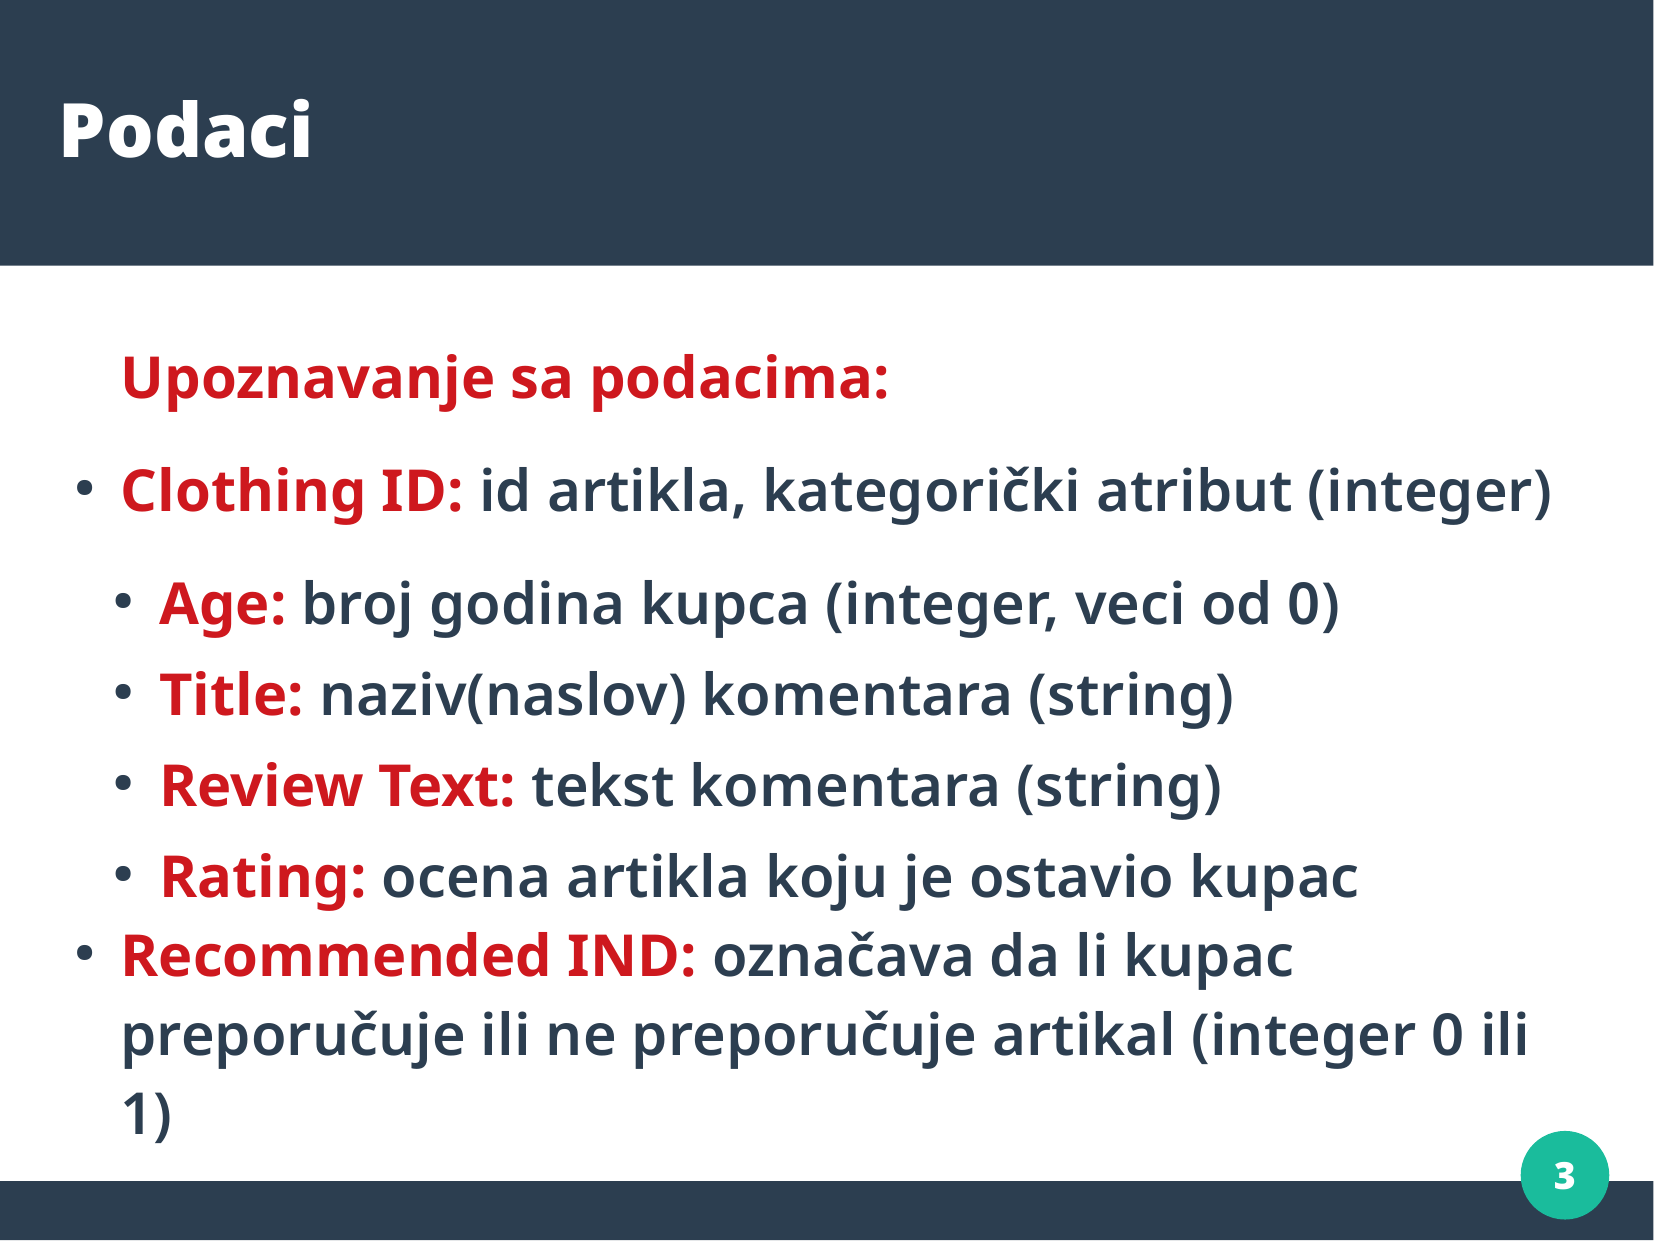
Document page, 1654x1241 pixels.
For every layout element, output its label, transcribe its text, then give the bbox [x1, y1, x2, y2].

title Podaci [59, 49, 1595, 207]
list Upoznavanje sa podacima: Clothing ID: id artikla, kategorički atribut (integer) Age: broj godina kupca (integer, veci od 0) Title: naziv(naslov) komentara (string) Review Text: tekst komentara (string) Rating: ocena artikla koju je ostavio kupac Recommended IND: označava da li kupac preporučuje ili ne preporučuje artikal (integer 0 ili 1) [59, 324, 1595, 1152]
